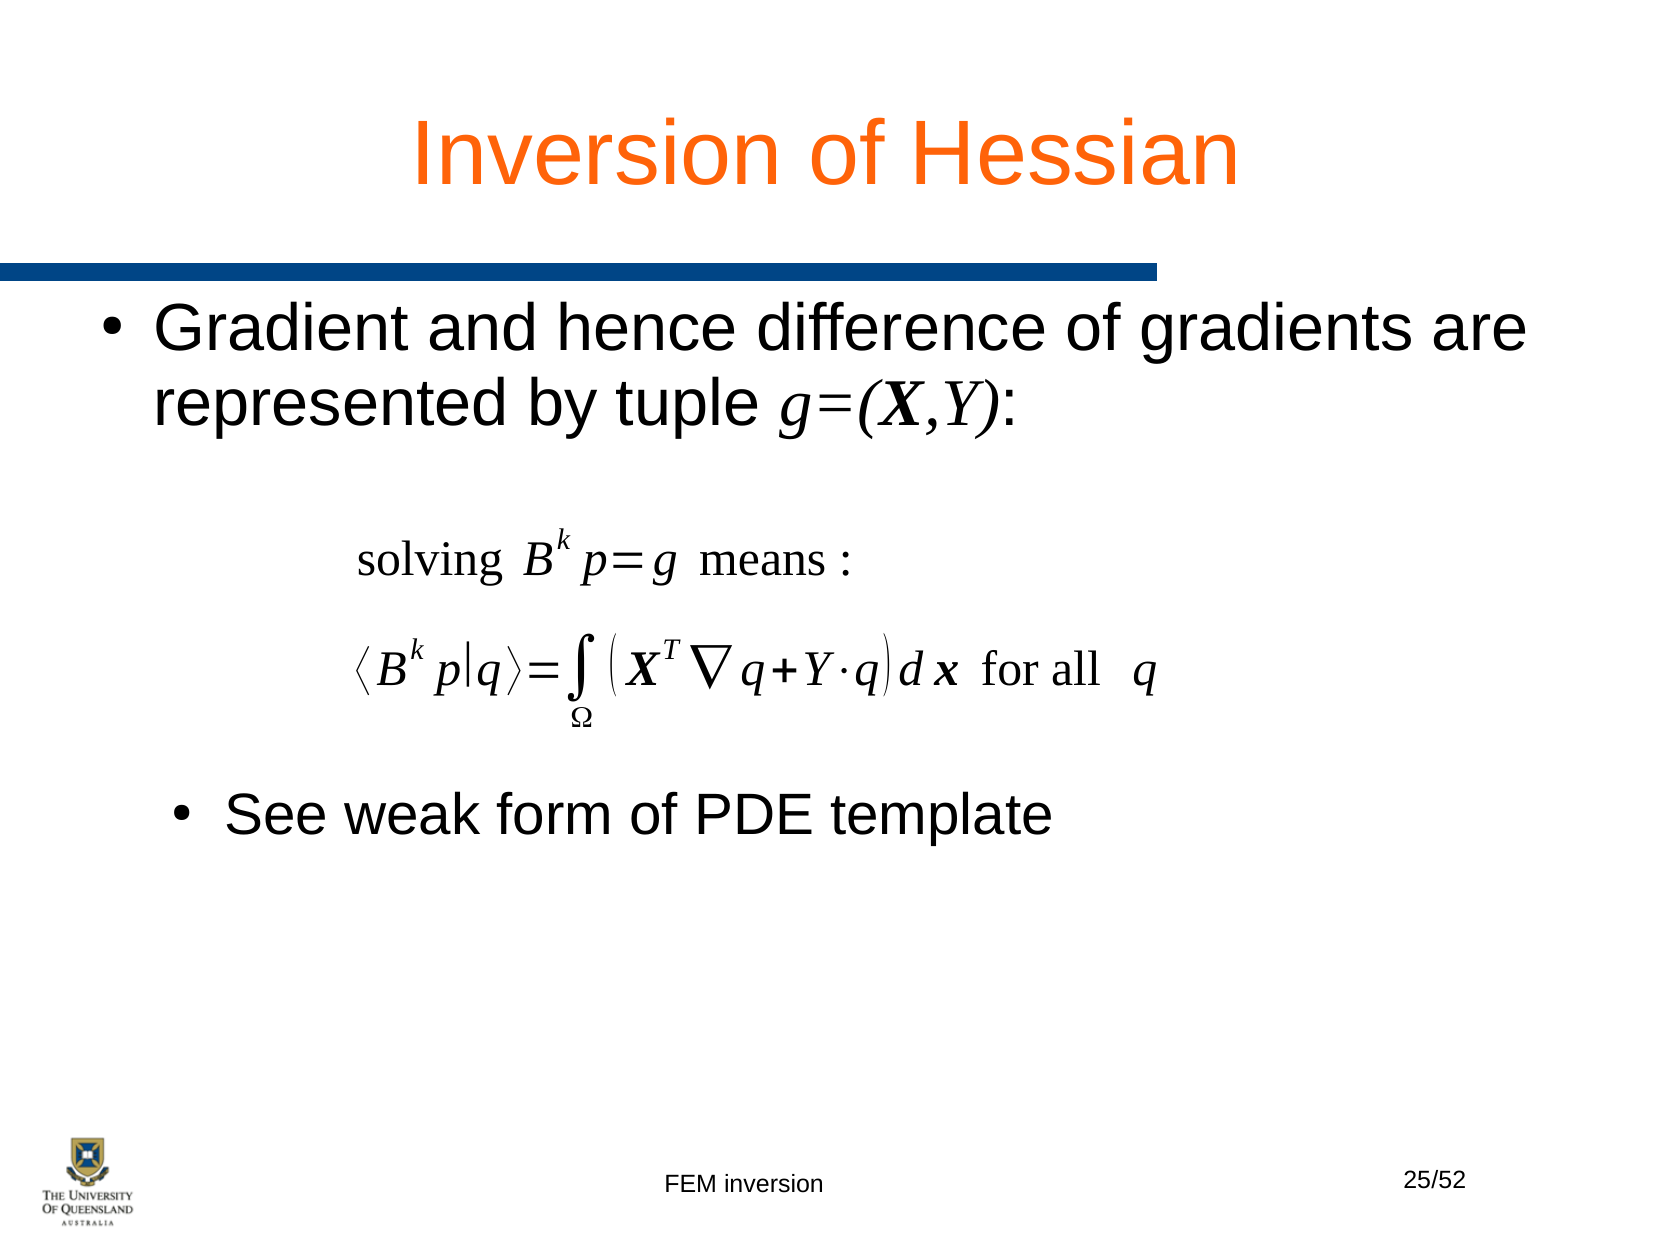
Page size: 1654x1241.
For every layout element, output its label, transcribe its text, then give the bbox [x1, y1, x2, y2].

picture [35, 1133, 142, 1235]
list Gradient and hence difference of gradients are represented by tuple g=(X,Y): See weak form of PDE template [82, 290, 1571, 1010]
chart [350, 523, 858, 586]
chart [348, 629, 1165, 729]
title Inversion of Hessian [82, 49, 1571, 257]
